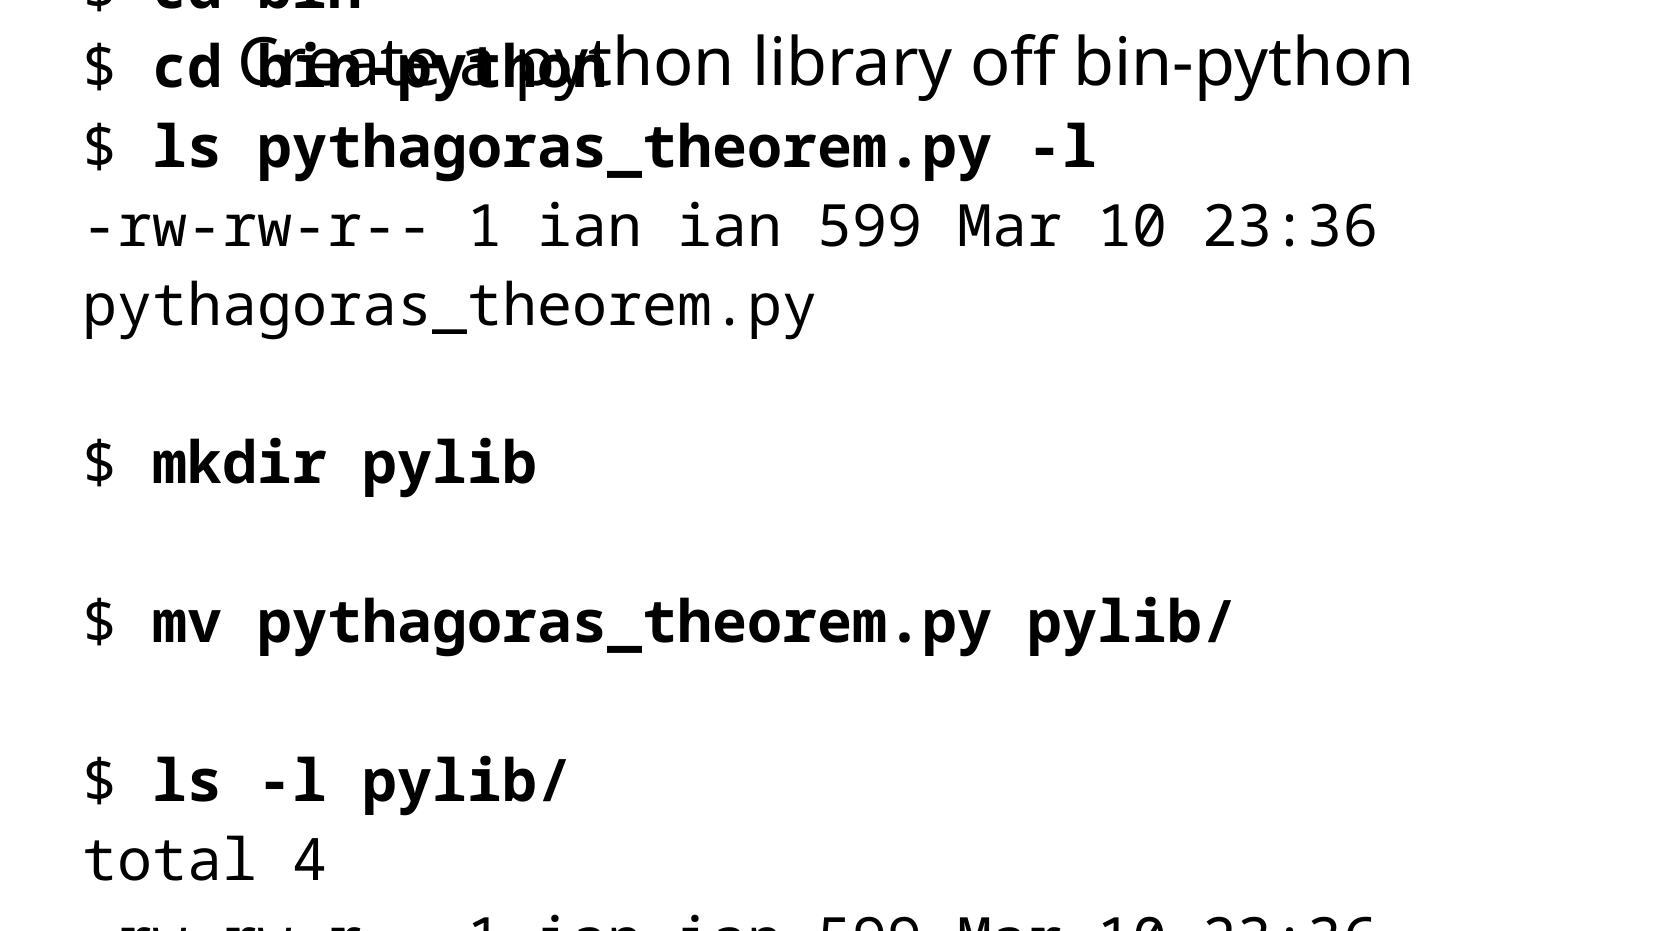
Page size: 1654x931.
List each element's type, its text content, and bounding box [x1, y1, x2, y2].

text_box $ cd bin $ cd bin-python $ ls pythagoras_theorem.py -l -rw-rw-r-- 1 ian ian 599 Mar 10 23:36 pythagoras_theorem.py $ mkdir pylib $ mv pythagoras_theorem.py pylib/ $ ls -l pylib/ total 4 -rw-rw-r-- 1 ian ian 599 Mar 10 23:36 pythagoras_theorem.py [82, 93, 1571, 909]
title Create a python library off bin-python [82, 7, 1571, 93]
